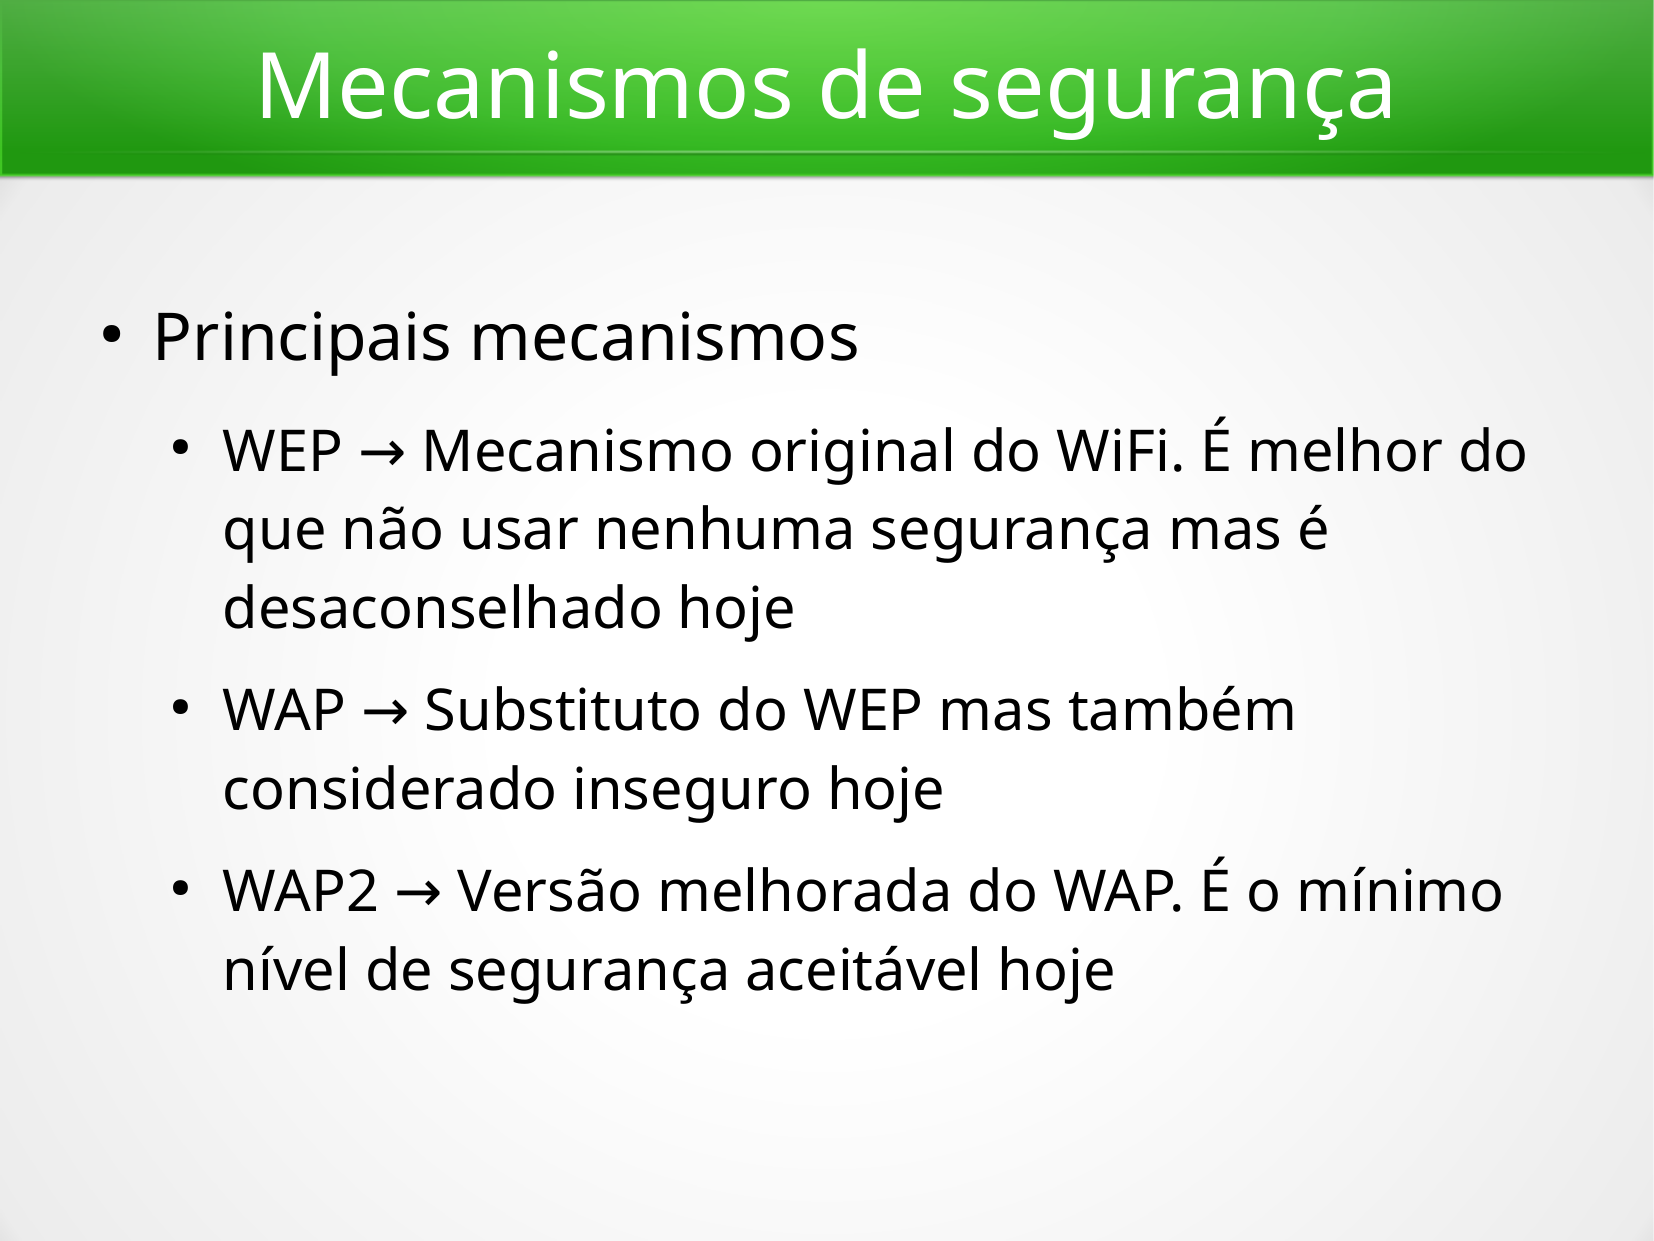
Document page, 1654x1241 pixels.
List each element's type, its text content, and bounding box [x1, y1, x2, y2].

title Mecanismos de segurança [82, 11, 1571, 154]
picture [0, 0, 1654, 1241]
list Principais mecanismos WEP → Mecanismo original do WiFi. É melhor do que não usar nenhuma segurança mas é desaconselhado hoje WAP → Substituto do WEP mas também considerado inseguro hoje WAP2 → Versão melhorada do WAP. É o mínimo nível de segurança aceitável hoje [82, 290, 1571, 1010]
